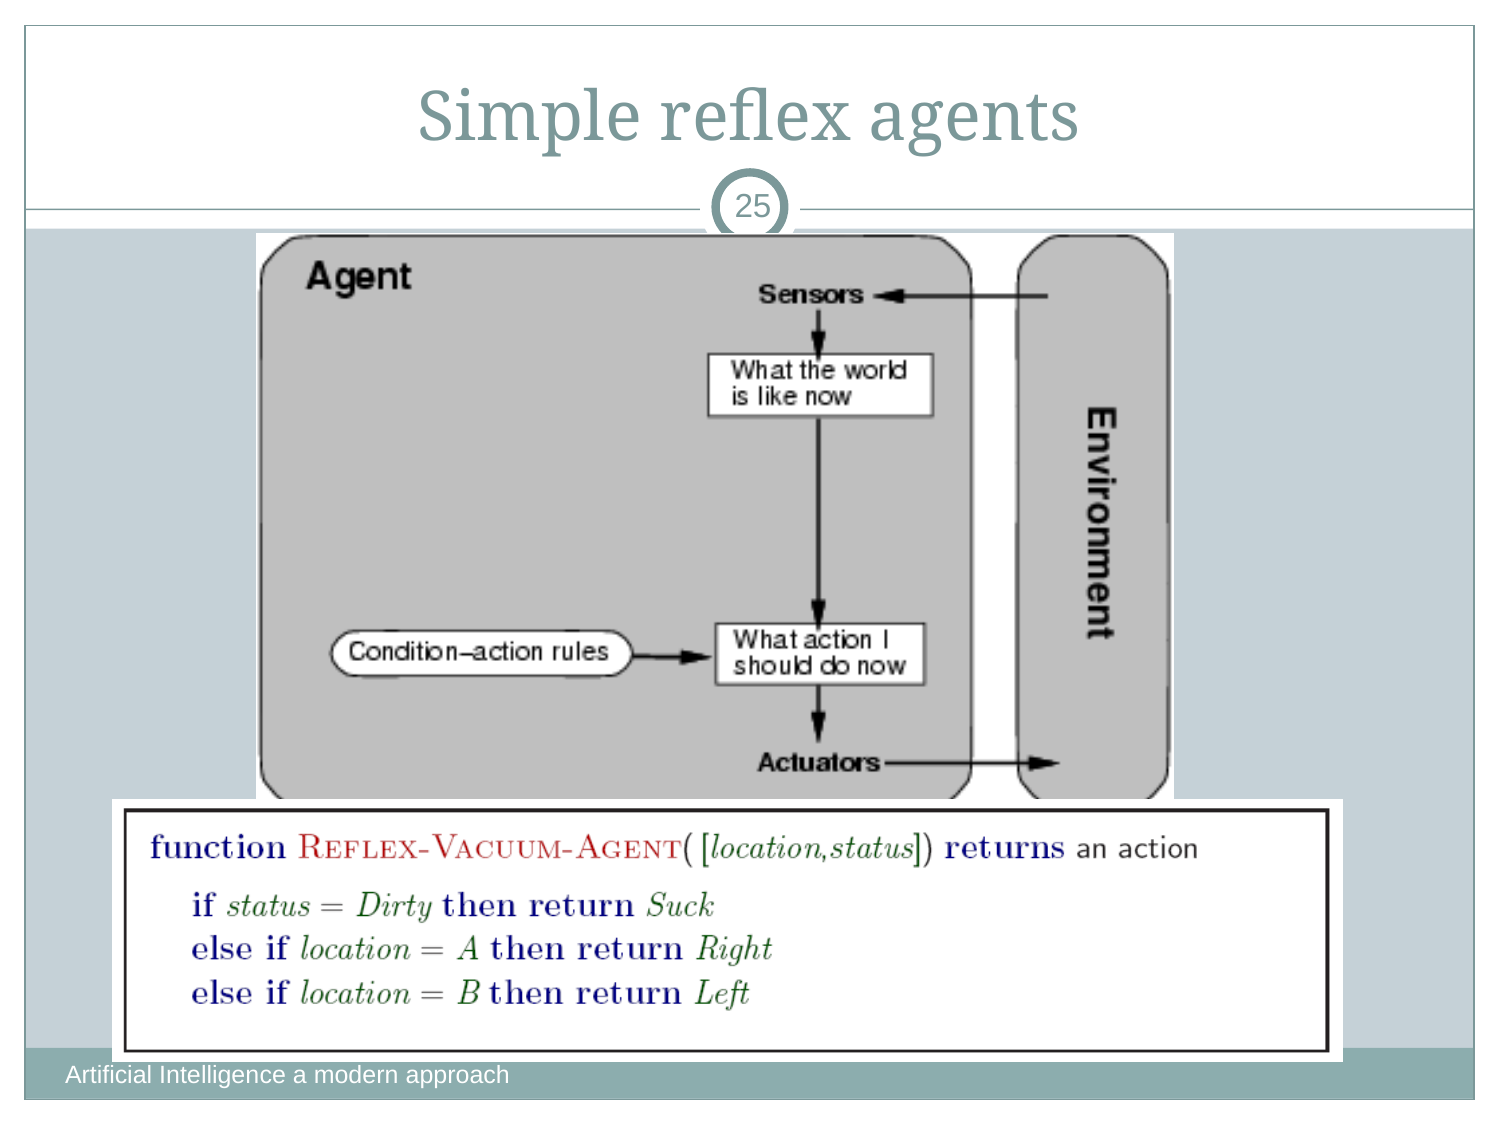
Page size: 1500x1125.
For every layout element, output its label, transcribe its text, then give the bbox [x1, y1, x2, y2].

title Simple reflex agents [49, 37, 1450, 162]
text_box Artificial Intelligence a modern approach [49, 1051, 638, 1112]
picture [112, 233, 1343, 1062]
text_box <number> [715, 168, 791, 233]
